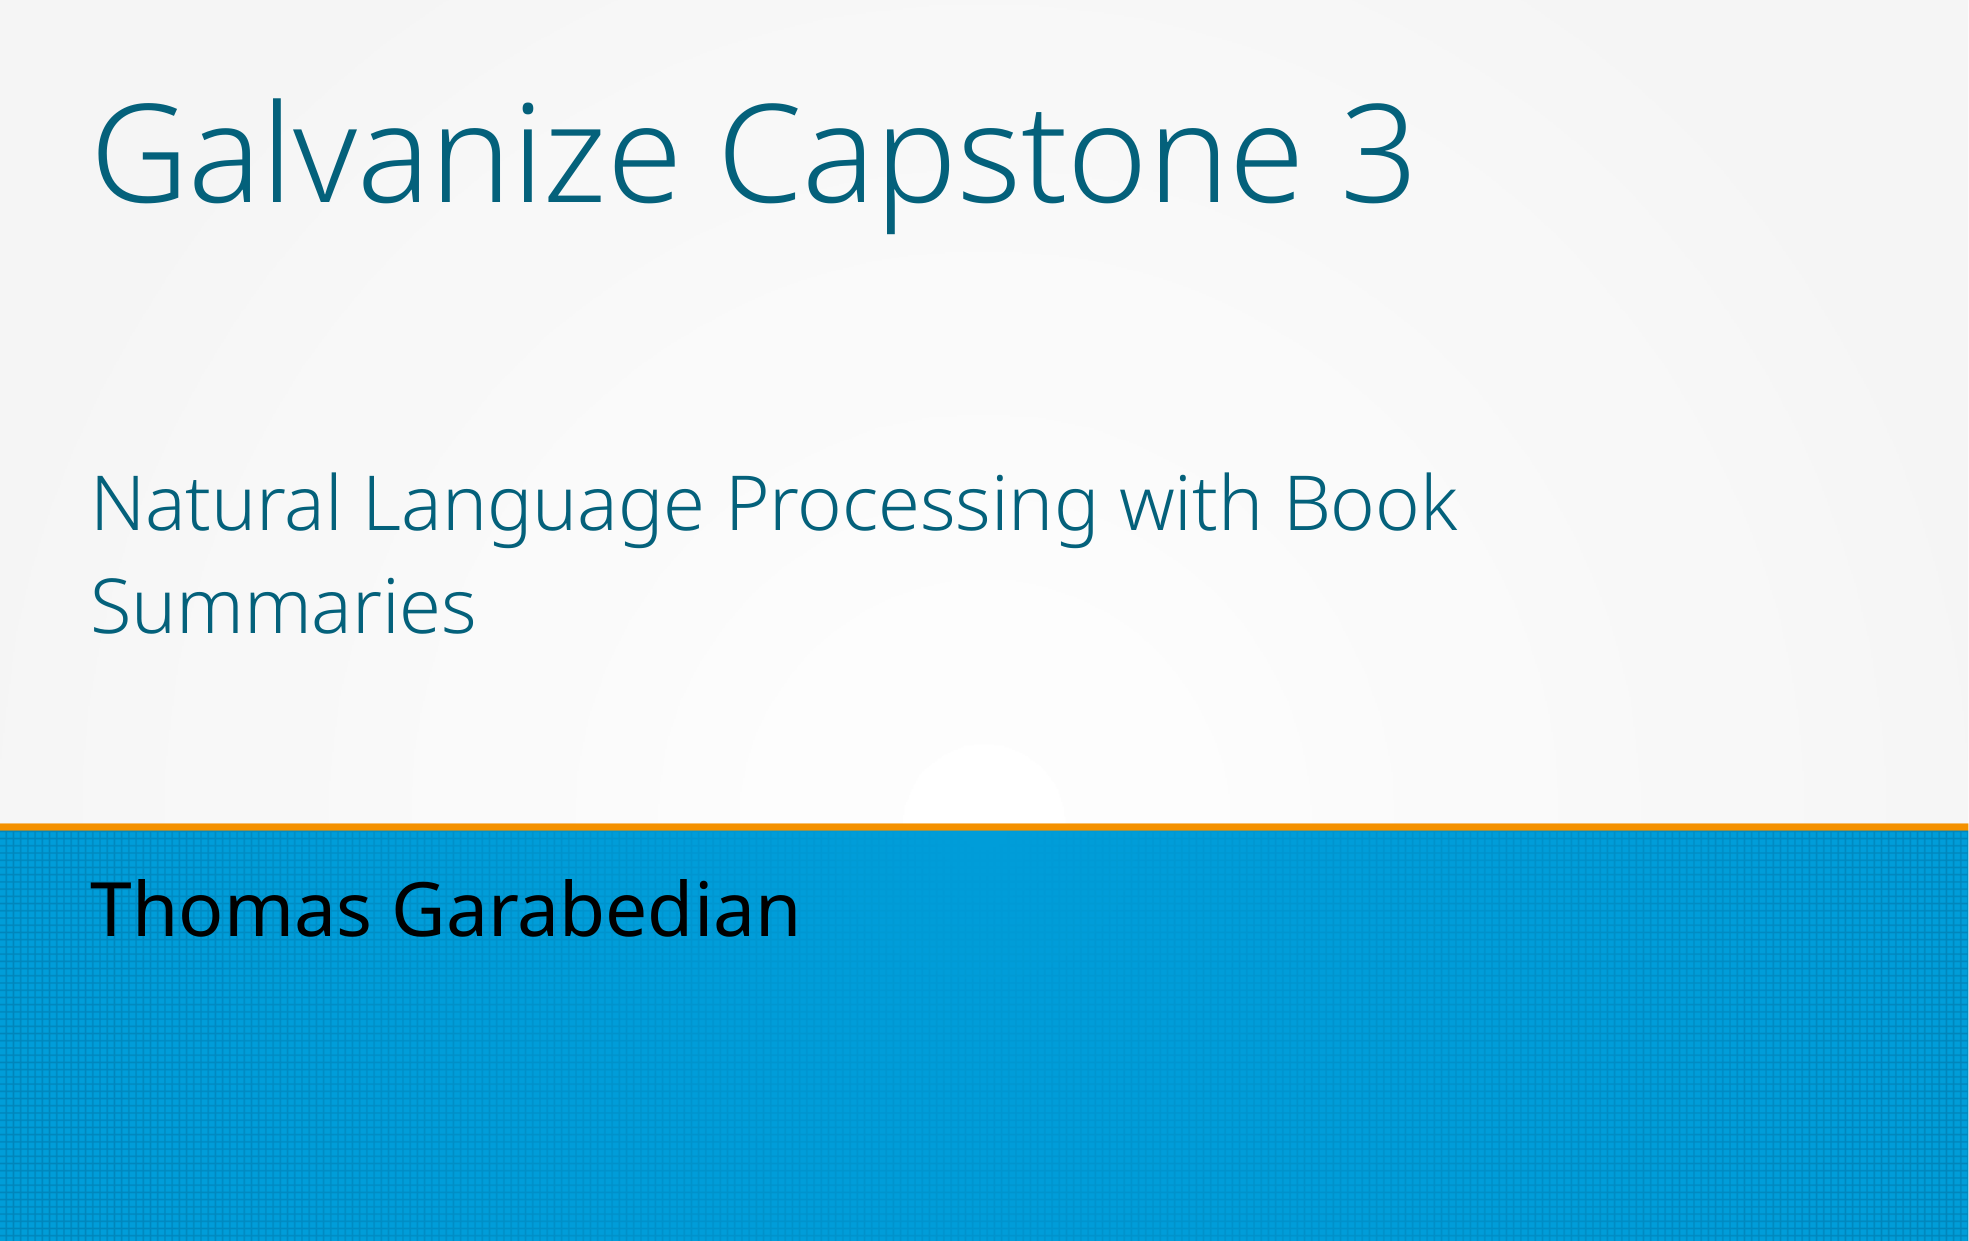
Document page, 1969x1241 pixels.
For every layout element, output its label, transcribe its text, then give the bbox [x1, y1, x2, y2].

title Galvanize Capstone 3 Natural Language Processing with Book Summaries [90, 49, 1862, 781]
subtitle Thomas Garabedian [90, 855, 1861, 1111]
picture [0, 0, 1969, 830]
